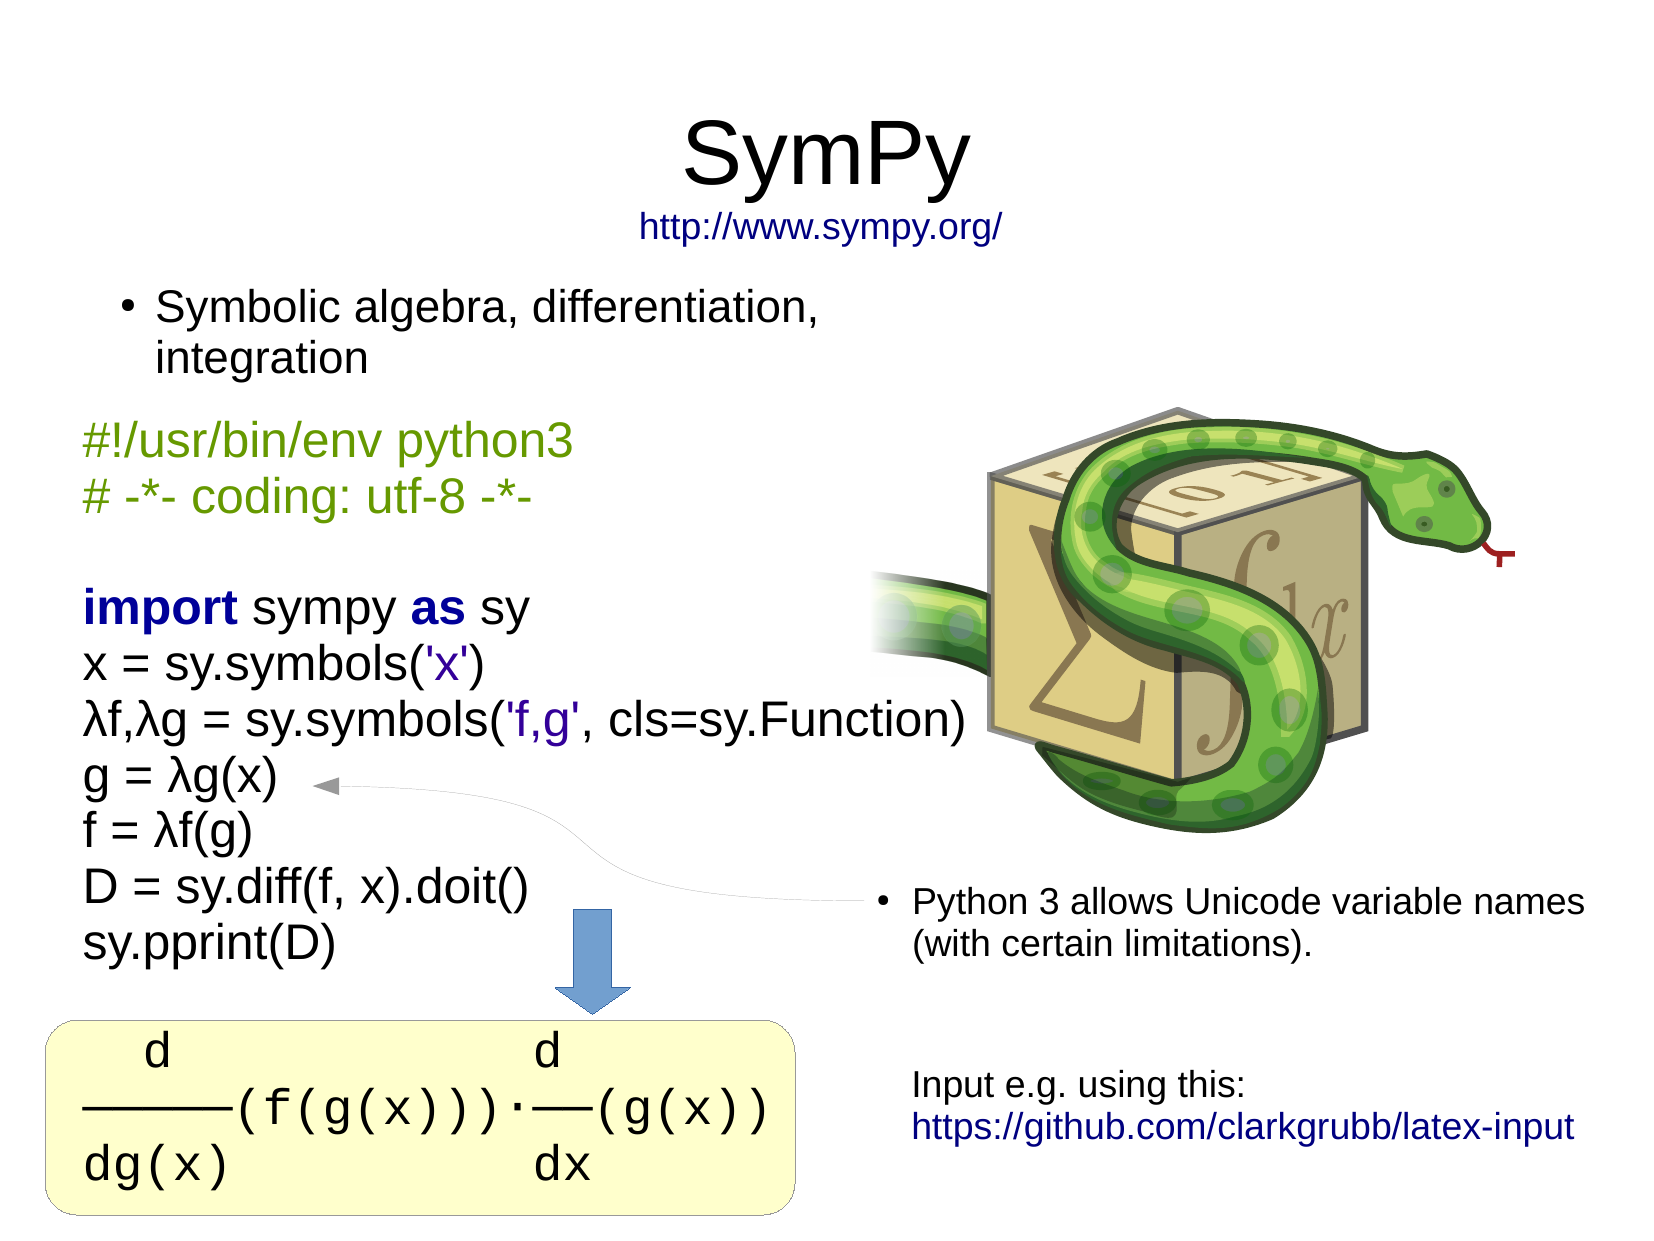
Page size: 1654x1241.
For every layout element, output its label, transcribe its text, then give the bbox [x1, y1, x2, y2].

text_box [555, 909, 631, 1015]
title SymPy [82, 49, 1571, 257]
text_box #!/usr/bin/env python3 # -*- coding: utf-8 -*- import sympy as sy x = sy.symbols('x') λf,λg = sy.symbols('f,g', cls=sy.Function) g = λg(x) f = λf(g) D = sy.diff(f, x).doit() sy.pprint(D) d d ─────(f(g(x)))⋅──(g(x)) dg(x) dx [67, 405, 1021, 1241]
picture [1021, 407, 1516, 834]
text_box http://www.sympy.org/ [624, 198, 1030, 256]
text_box [45, 1021, 67, 1214]
text_box Python 3 allows Unicode variable names (with certain limitations). [861, 873, 1601, 972]
text_box Input e.g. using this: https://github.com/clarkgrubb/latex-input [896, 1055, 1591, 1155]
text_box Symbolic algebra, differentiation, integration [105, 273, 841, 405]
